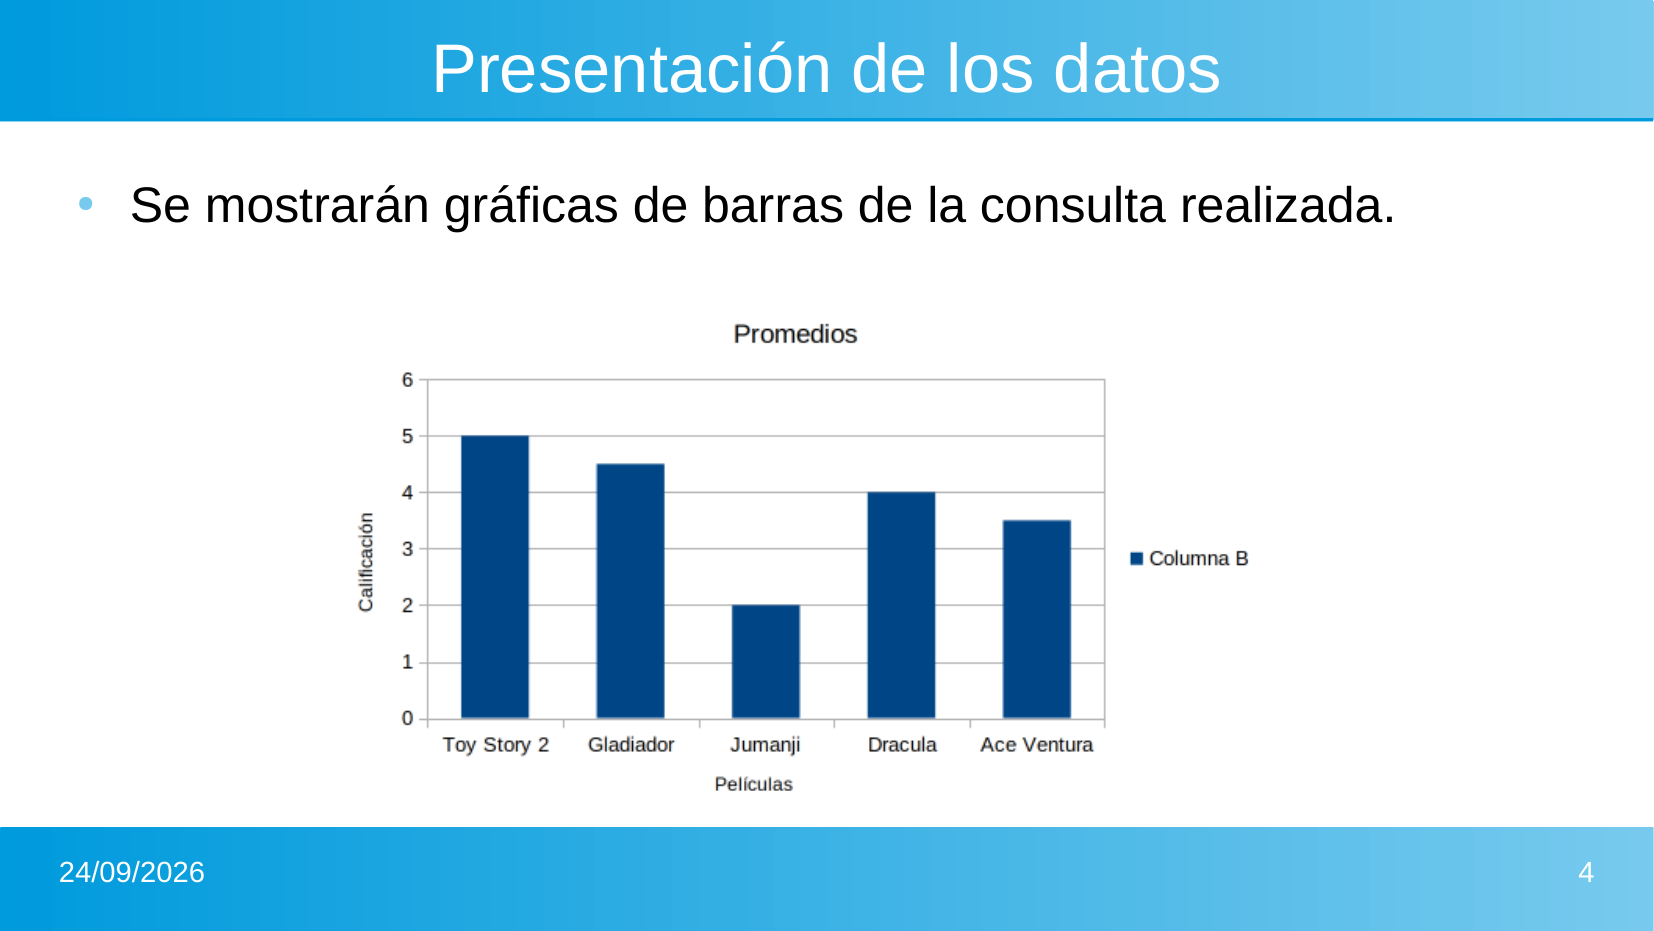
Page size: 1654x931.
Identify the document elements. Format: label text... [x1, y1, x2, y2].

list Se mostrarán gráficas de barras de la consulta realizada. [59, 177, 1595, 266]
picture [324, 293, 1270, 827]
title Presentación de los datos [59, 29, 1595, 108]
